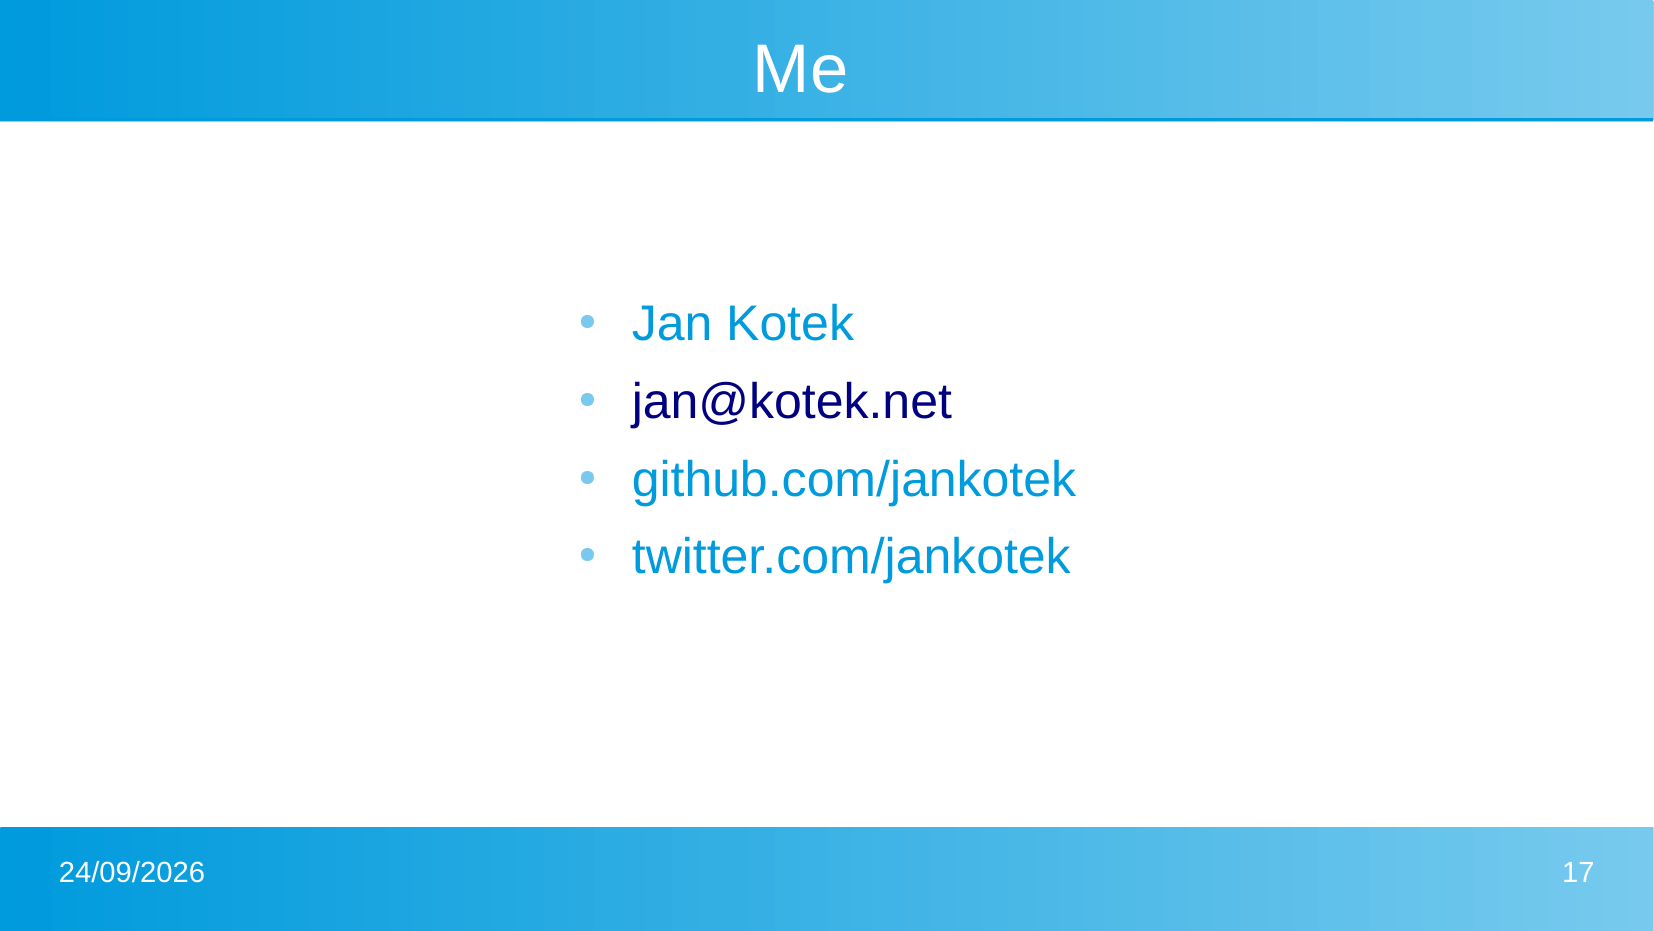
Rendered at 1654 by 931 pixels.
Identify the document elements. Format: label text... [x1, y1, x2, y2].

title Me [59, 29, 1595, 108]
list Jan Kotek jan@kotek.net github.com/jankotek twitter.com/jankotek [561, 295, 1595, 768]
